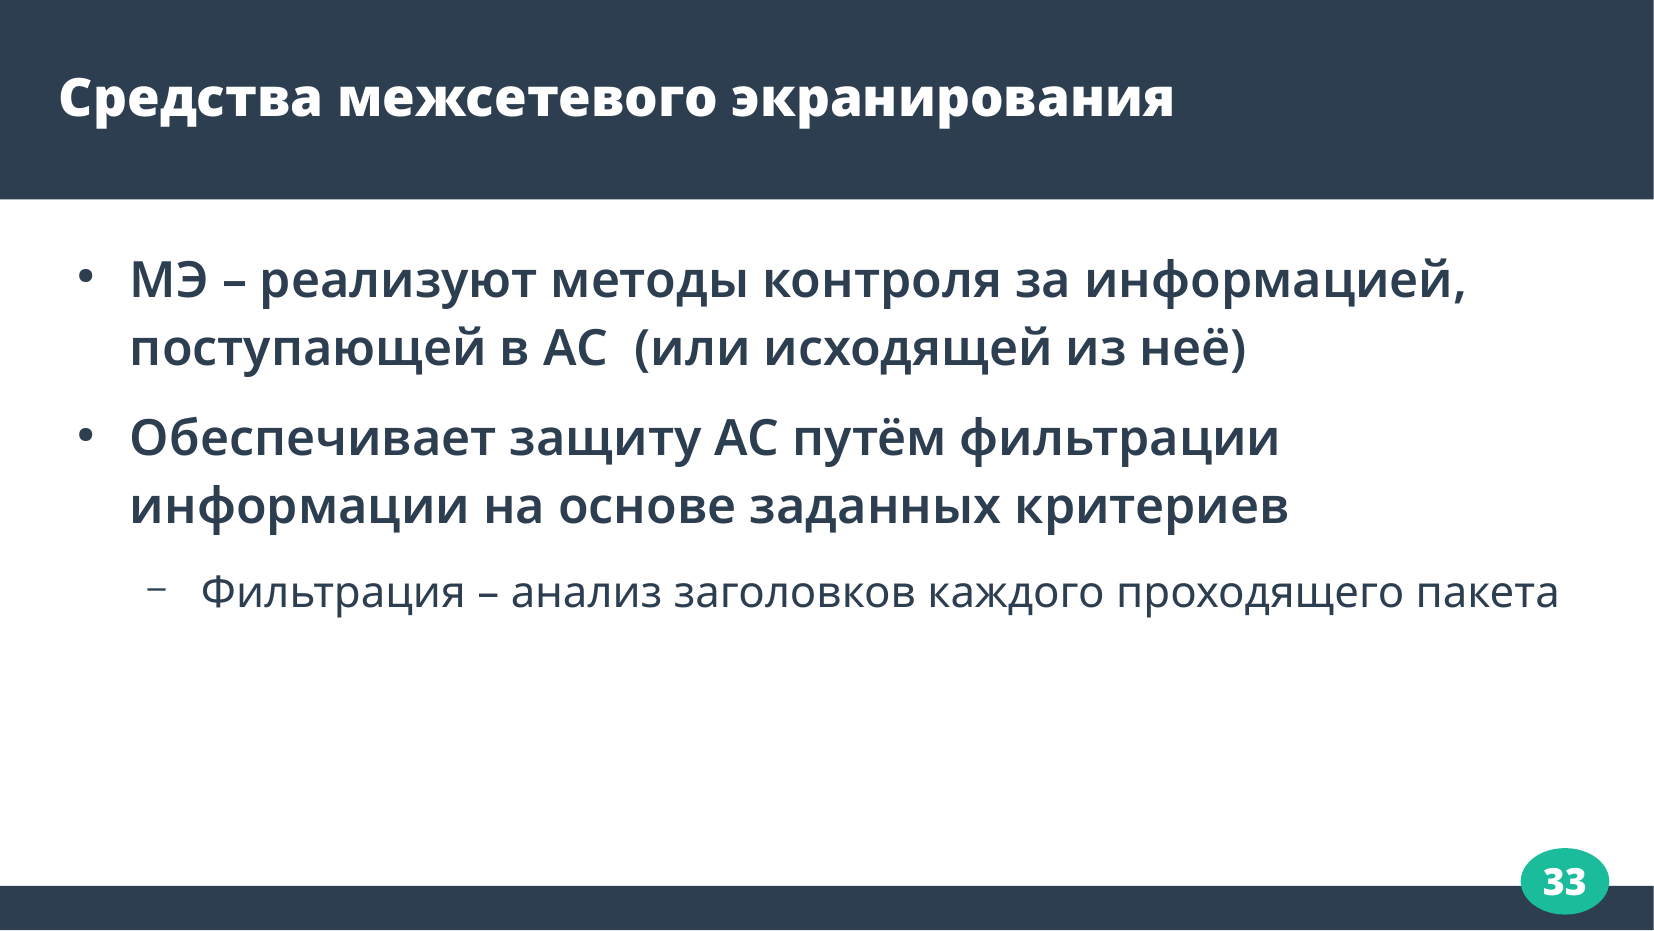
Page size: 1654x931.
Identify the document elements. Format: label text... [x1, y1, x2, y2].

title Средства межсетевого экранирования [59, 37, 1595, 155]
list МЭ – реализуют методы контроля за информацией, поступающей в АС (или исходящей из неё) Обеспечивает защиту АС путём фильтрации информации на основе заданных критериев Фильтрация – анализ заголовков каждого проходящего пакета [59, 243, 1595, 864]
